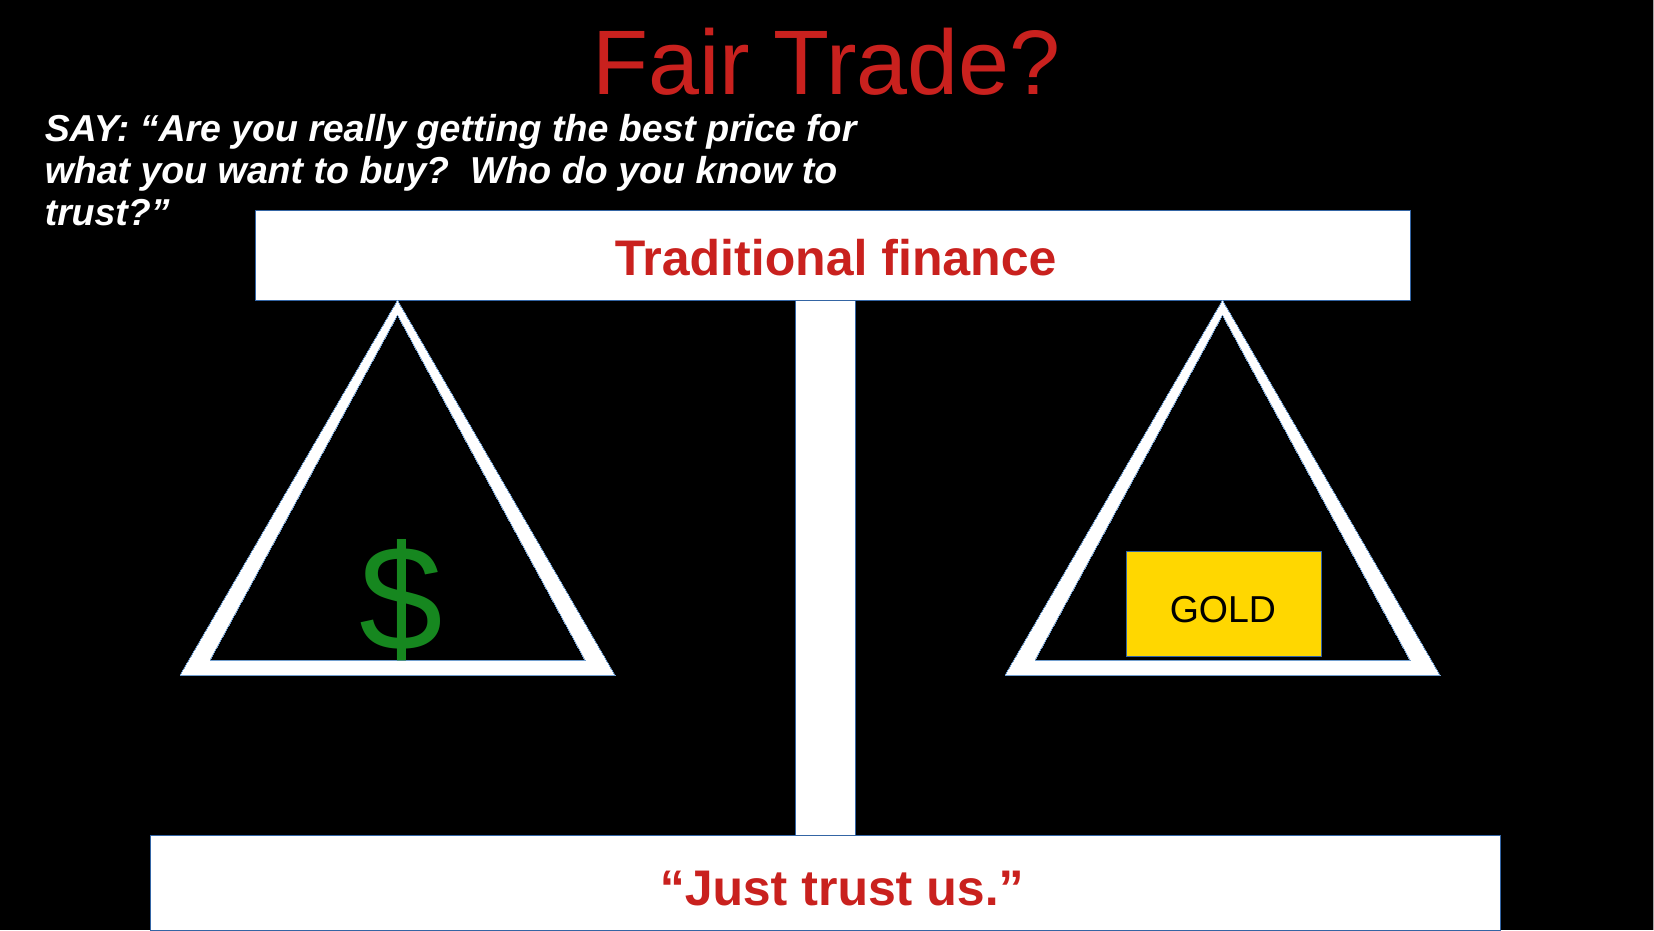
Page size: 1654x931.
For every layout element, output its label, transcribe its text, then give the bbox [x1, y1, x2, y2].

text_box [150, 406, 1501, 931]
text_box GOLD [1155, 581, 1306, 681]
text_box “Just trust us.” [645, 852, 1141, 931]
text_box [916, 210, 1411, 301]
text_box Traditional finance [600, 222, 1261, 406]
text_box [1005, 366, 1441, 676]
text_box [180, 242, 616, 676]
text_box $ [345, 507, 451, 691]
title Fair Trade? [82, 0, 1571, 141]
text_box SAY: “Are you really getting the best price for what you want to buy? Who do you know to trust?” [30, 100, 916, 242]
